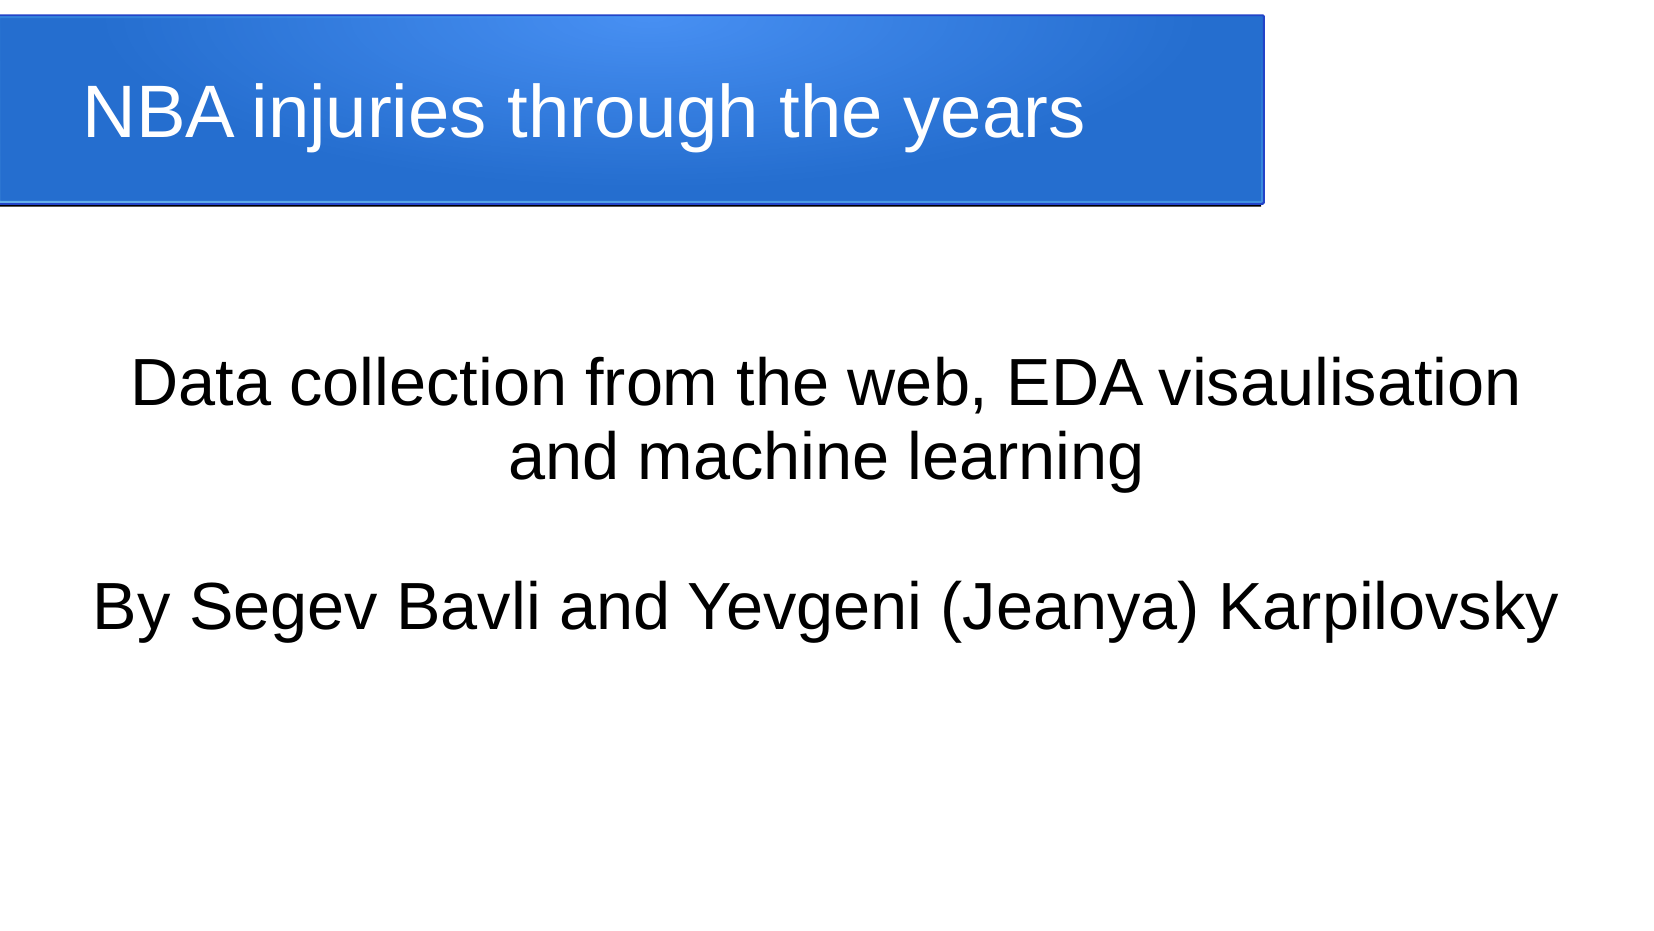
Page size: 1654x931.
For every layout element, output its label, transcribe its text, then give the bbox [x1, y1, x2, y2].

title NBA injuries through the years [82, 35, 1235, 189]
subtitle Data collection from the web, EDA visaulisation and machine learning By Segev Bavli and Yevgeni (Jeanya) Karpilovsky [82, 224, 1571, 764]
